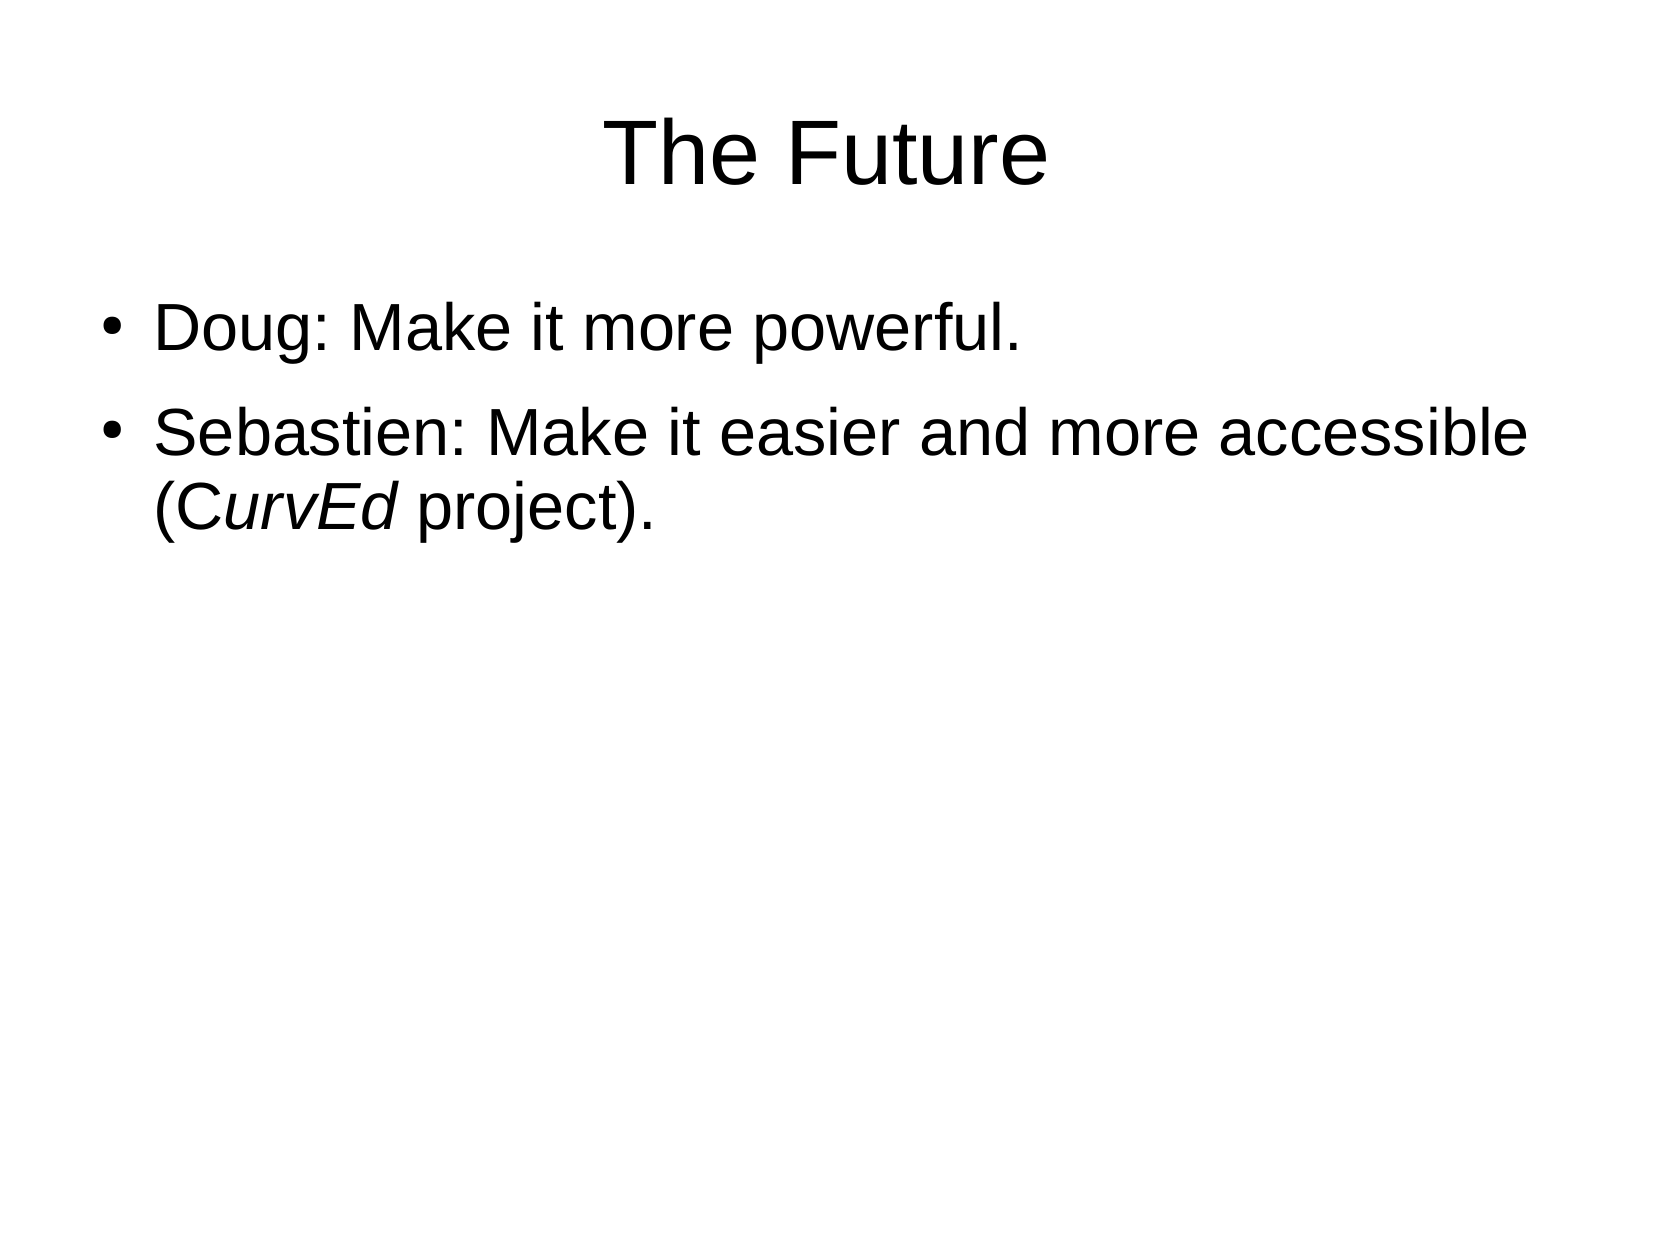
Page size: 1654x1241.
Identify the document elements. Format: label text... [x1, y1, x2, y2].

list Doug: Make it more powerful. Sebastien: Make it easier and more accessible (CurvEd project). [82, 290, 1571, 1010]
title The Future [82, 49, 1571, 257]
